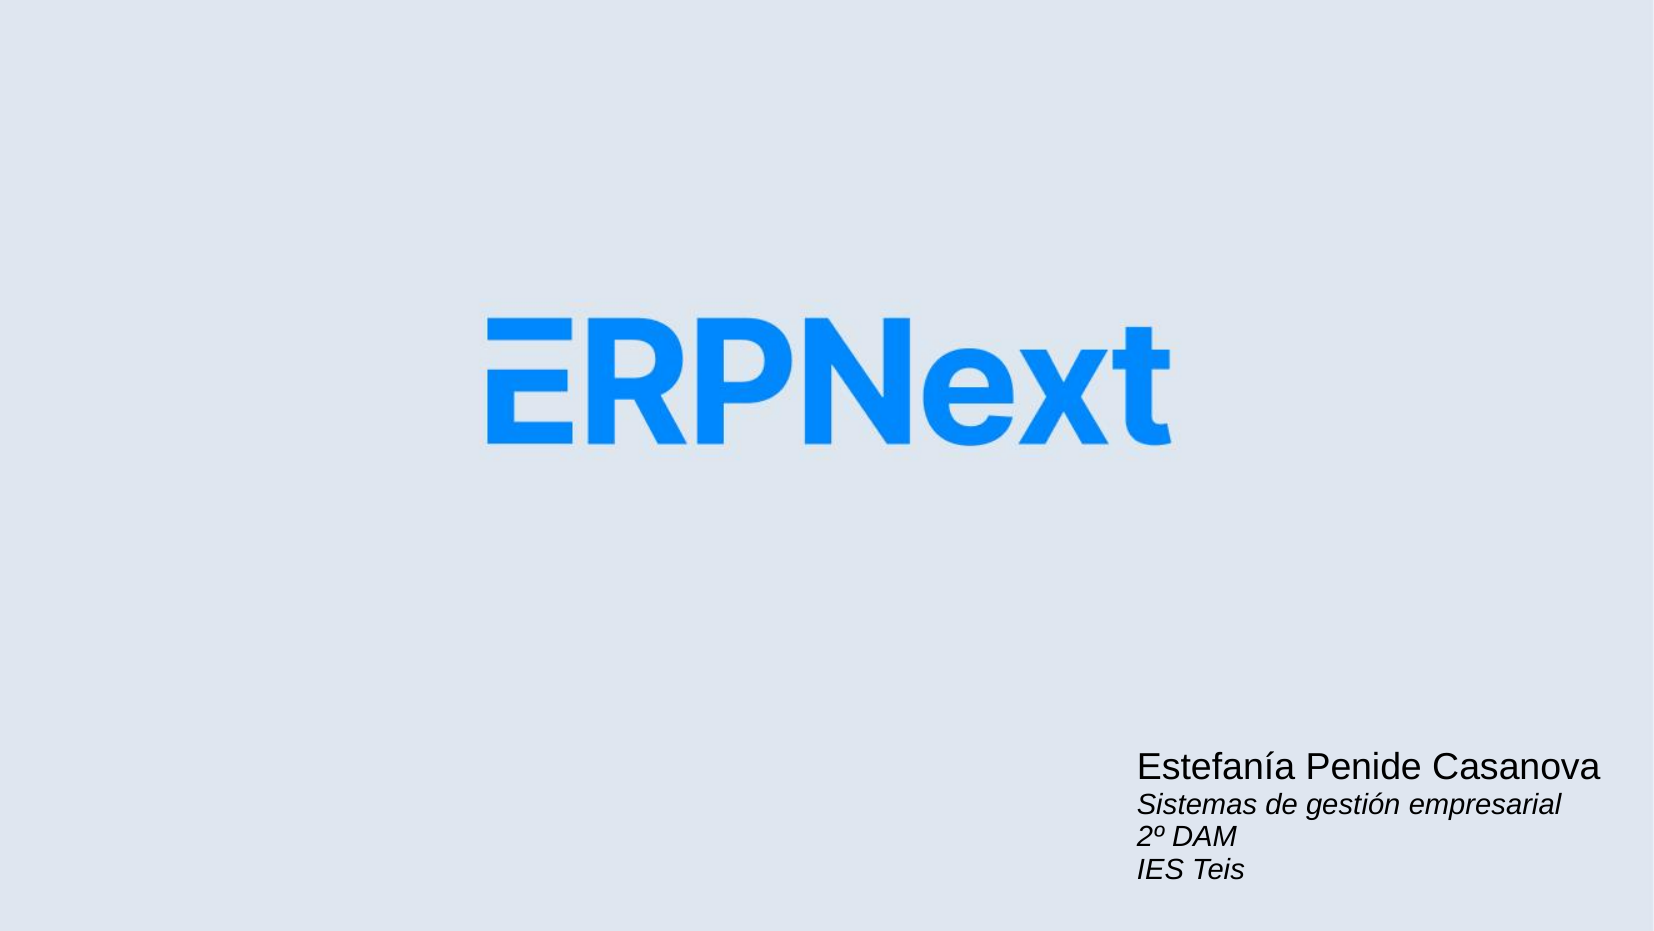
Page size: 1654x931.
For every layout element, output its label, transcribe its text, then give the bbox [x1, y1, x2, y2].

text_box Estefanía Penide Casanova Sistemas de gestión empresarial 2º DAM IES Teis [1122, 738, 1625, 894]
picture [0, 0, 1654, 931]
